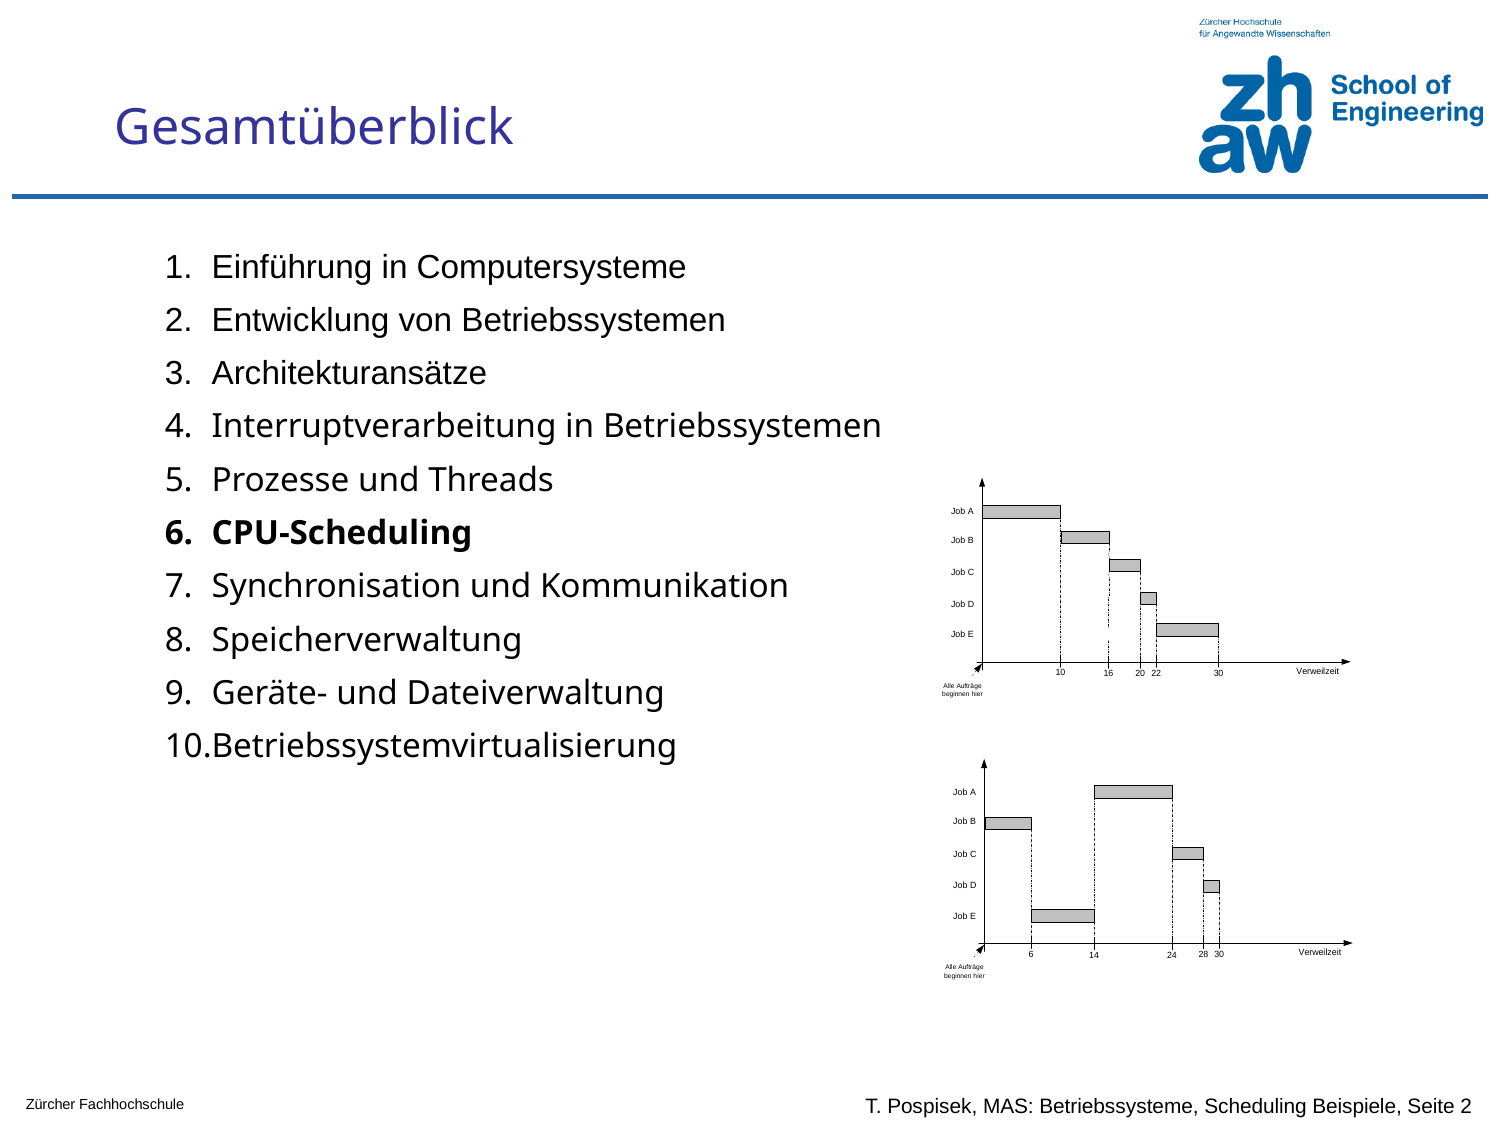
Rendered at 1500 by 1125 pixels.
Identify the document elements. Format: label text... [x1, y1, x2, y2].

picture [937, 747, 1363, 984]
picture [935, 466, 1361, 703]
title Gesamtüberblick [99, 50, 1379, 163]
picture [1199, 19, 1483, 173]
text_box Einführung in Computersysteme Entwicklung von Betriebssystemen Architekturansätze Interruptverarbeitung in Betriebssystemen Prozesse und Threads CPU-Scheduling Synchronisation und Kommunikation Speicherverwaltung Geräte- und Dateiverwaltung Betriebssystemvirtualisierung [149, 237, 1363, 1013]
